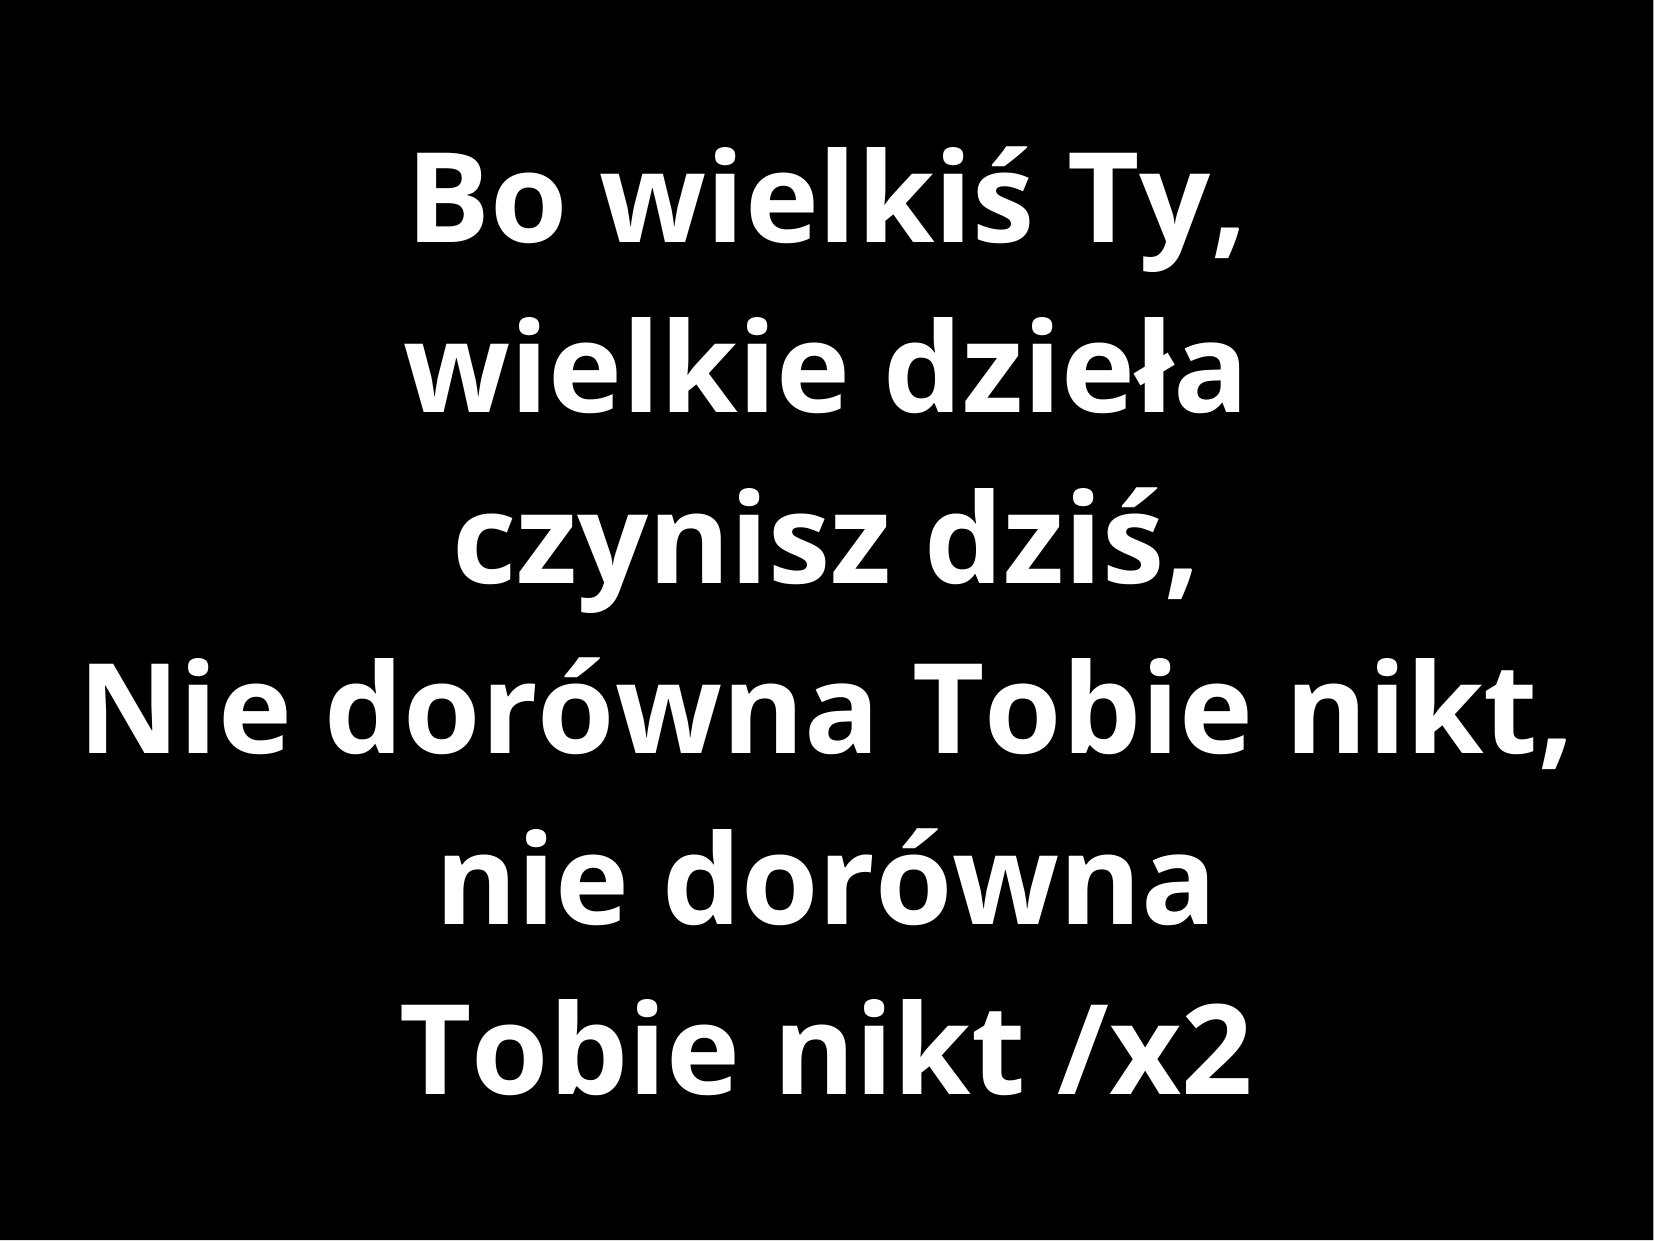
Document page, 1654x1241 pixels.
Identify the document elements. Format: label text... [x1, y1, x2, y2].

title Bo wielkiś Ty, wielkie dzieła czynisz dziś, Nie dorówna Tobie nikt, nie dorówna Tobie nikt /x2 [0, 0, 1654, 1241]
